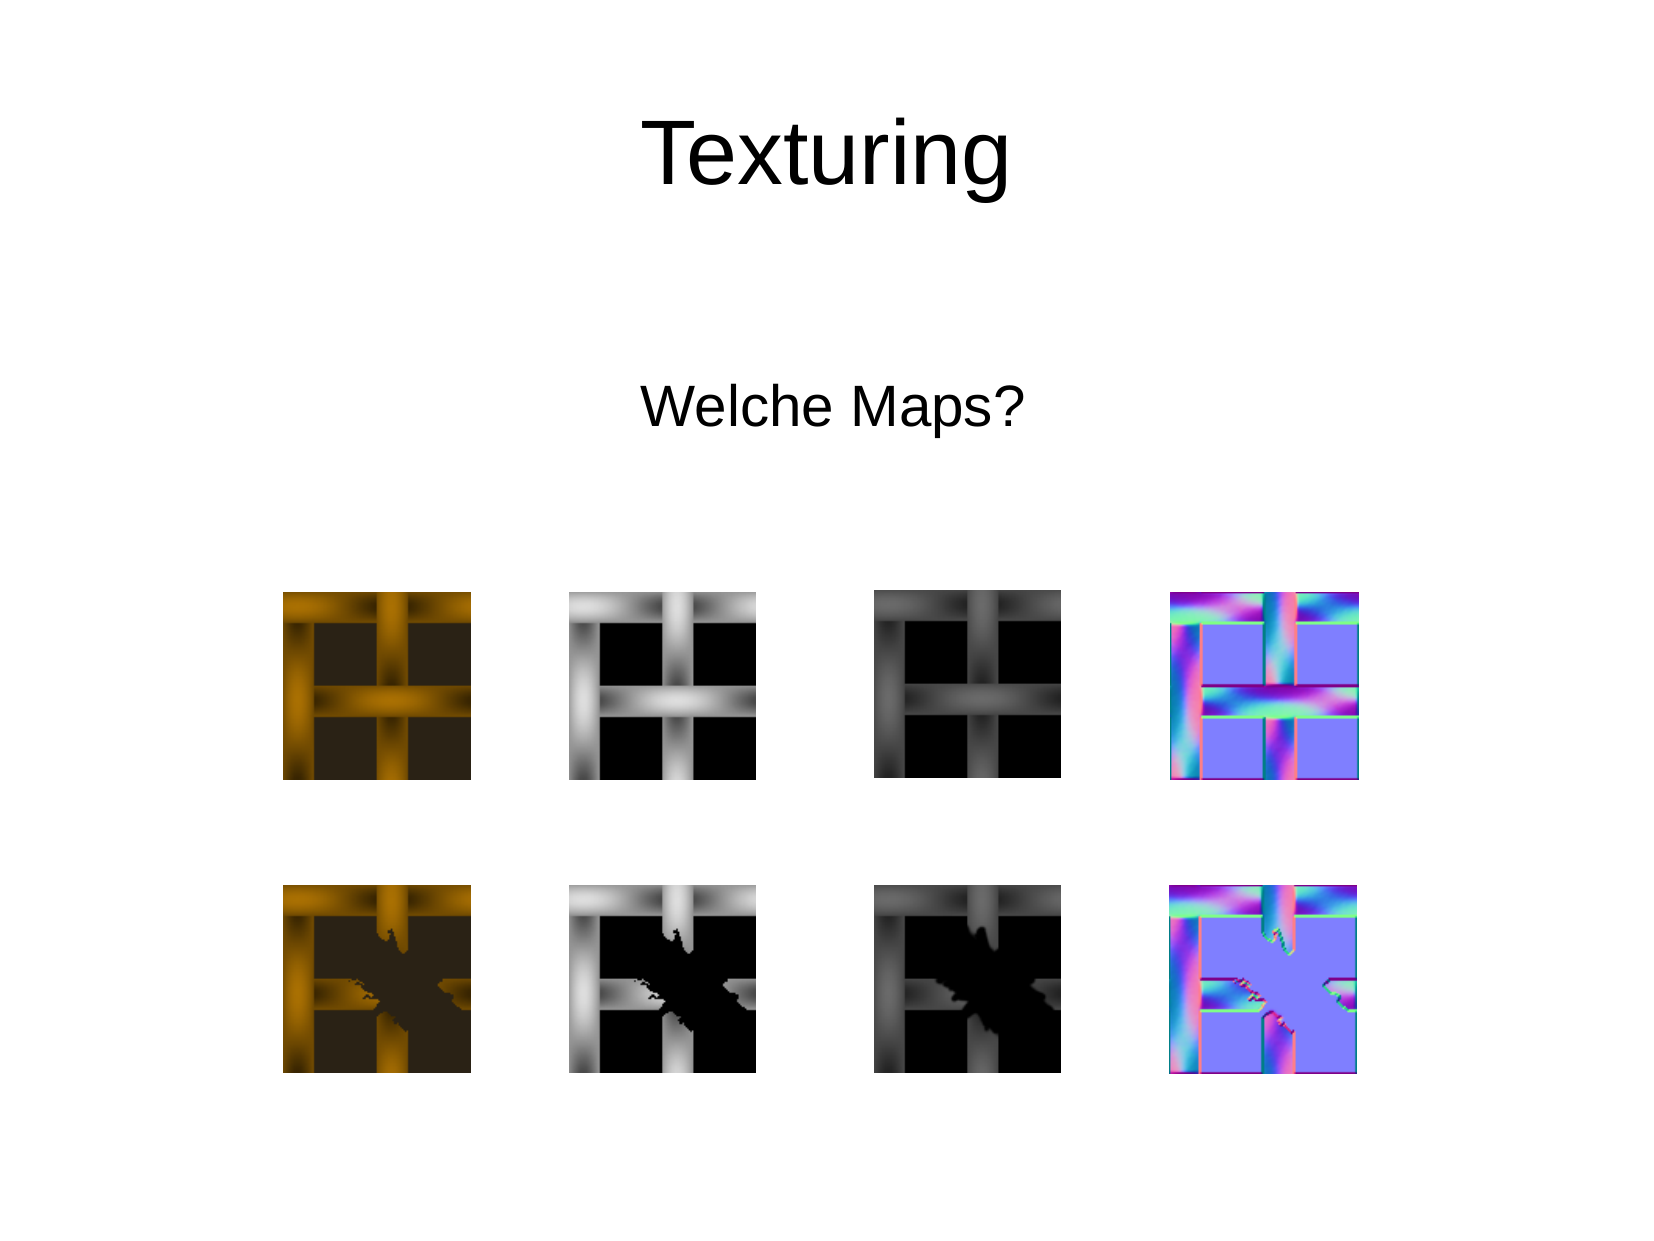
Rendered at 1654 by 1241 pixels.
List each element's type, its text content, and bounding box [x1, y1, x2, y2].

picture [283, 592, 471, 780]
picture [1170, 592, 1359, 780]
picture [1169, 885, 1357, 1074]
title Texturing [82, 49, 1571, 257]
picture [874, 590, 1061, 778]
picture [283, 885, 471, 1073]
picture [569, 885, 756, 1073]
text_box Welche Maps? [625, 366, 1063, 446]
picture [874, 885, 1061, 1073]
picture [569, 592, 756, 780]
